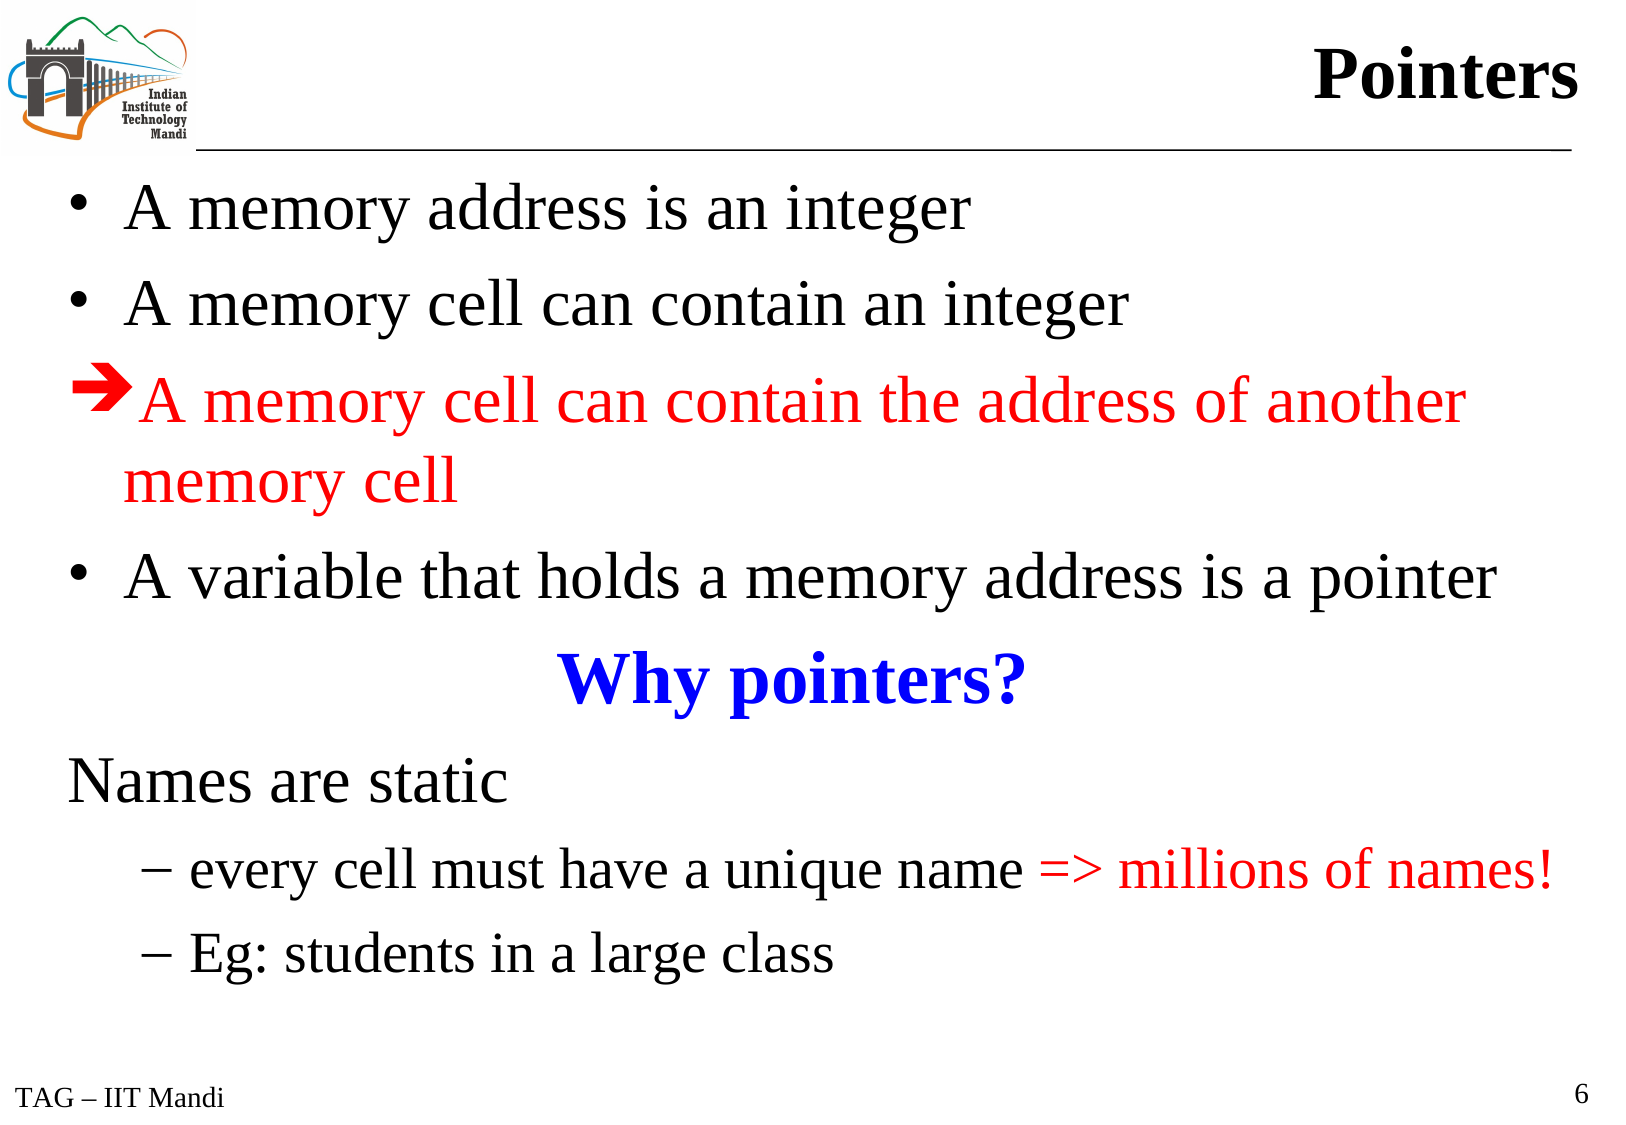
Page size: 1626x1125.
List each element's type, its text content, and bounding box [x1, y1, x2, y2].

picture [1, 0, 196, 156]
list A memory address is an integer A memory cell can contain an integer A memory cell can contain the address of another memory cell A variable that holds a memory address is a pointer Why pointers? Names are static every cell must have a unique name => millions of names! Eg: students in a large class [67, 162, 1571, 1025]
title Pointers [139, 0, 1581, 138]
